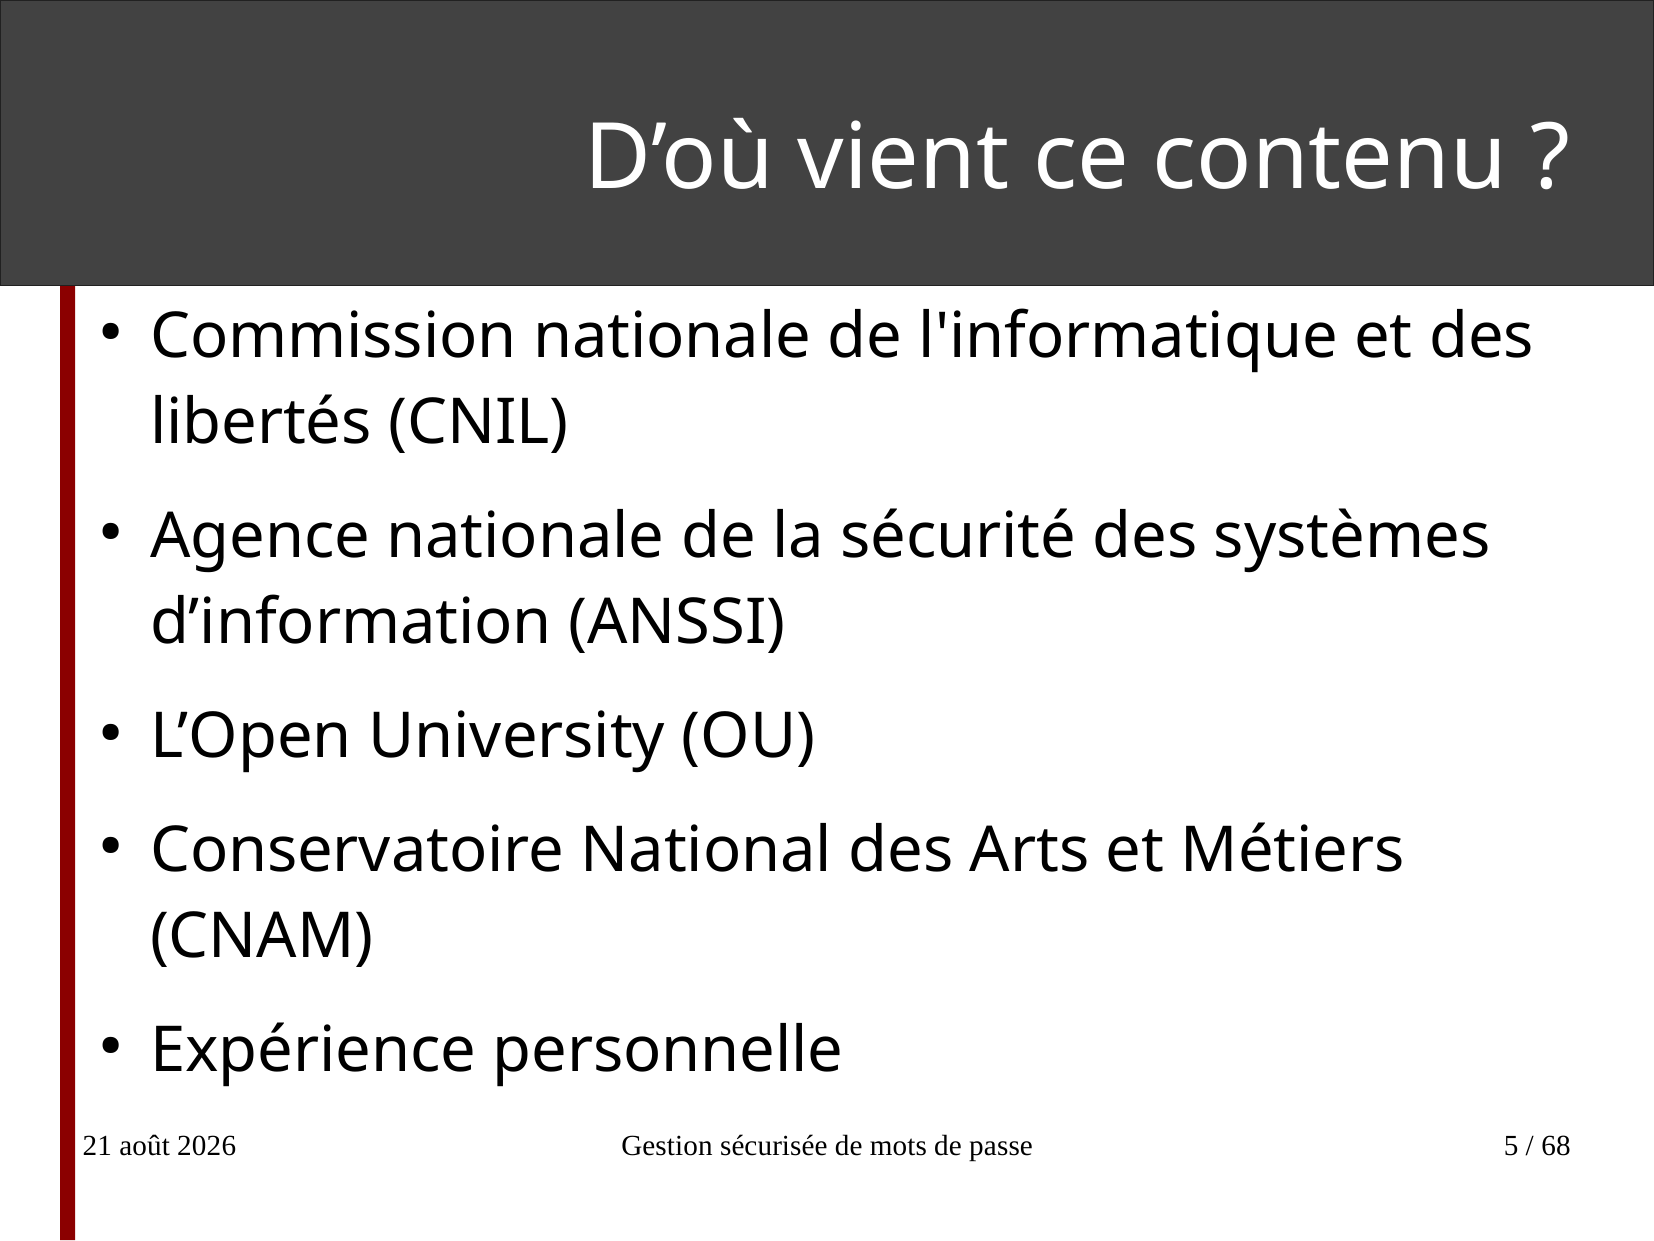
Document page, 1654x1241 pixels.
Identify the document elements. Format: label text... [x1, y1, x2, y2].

list Commission nationale de l'informatique et des libertés (CNIL) Agence nationale de la sécurité des systèmes d’information (ANSSI) L’Open University (OU) Conservatoire National des Arts et Métiers (CNAM) Expérience personnelle [82, 290, 1571, 1096]
title D’où vient ce contenu ? [82, 49, 1571, 257]
